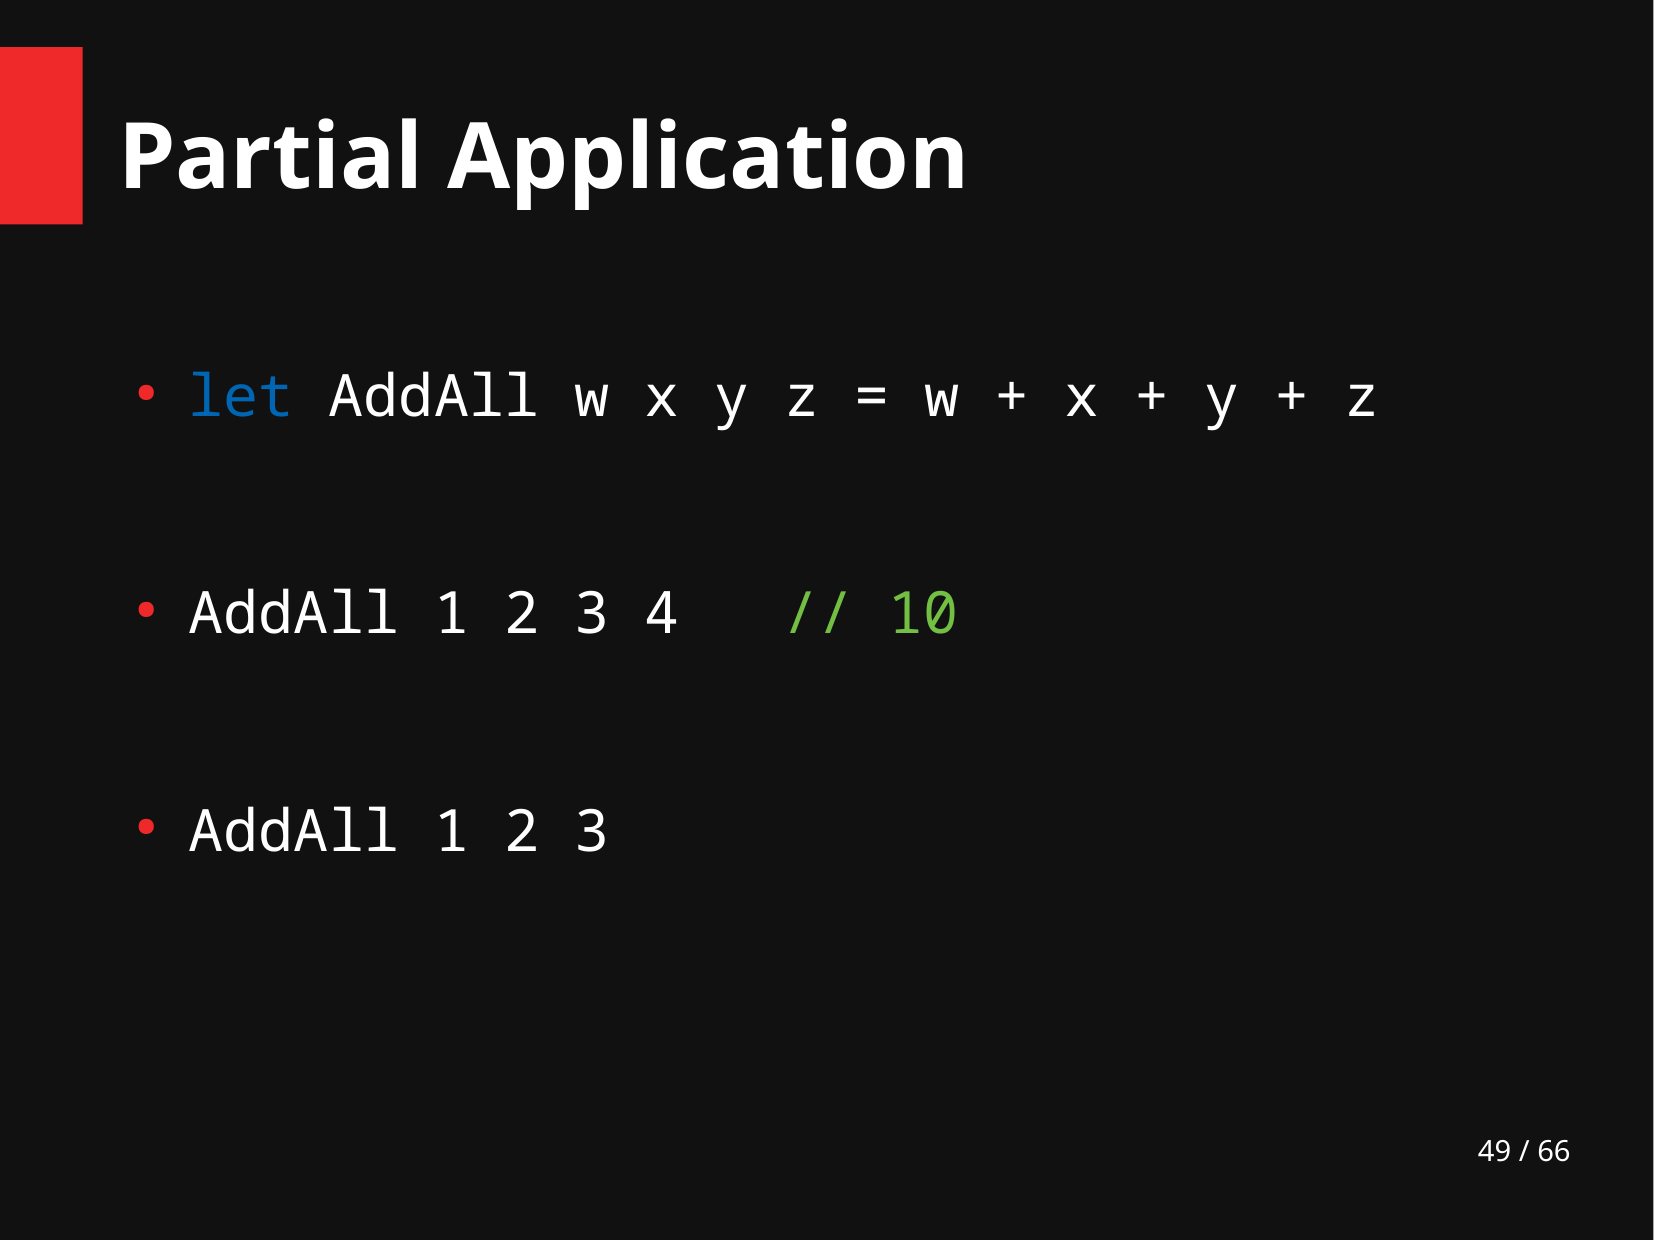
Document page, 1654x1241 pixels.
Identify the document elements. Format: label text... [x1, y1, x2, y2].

list let AddAll w x y z = w + x + y + z AddAll 1 2 3 4 // 10 AddAll 1 2 3 [118, 354, 1536, 1074]
title Partial Application [118, 49, 1571, 257]
